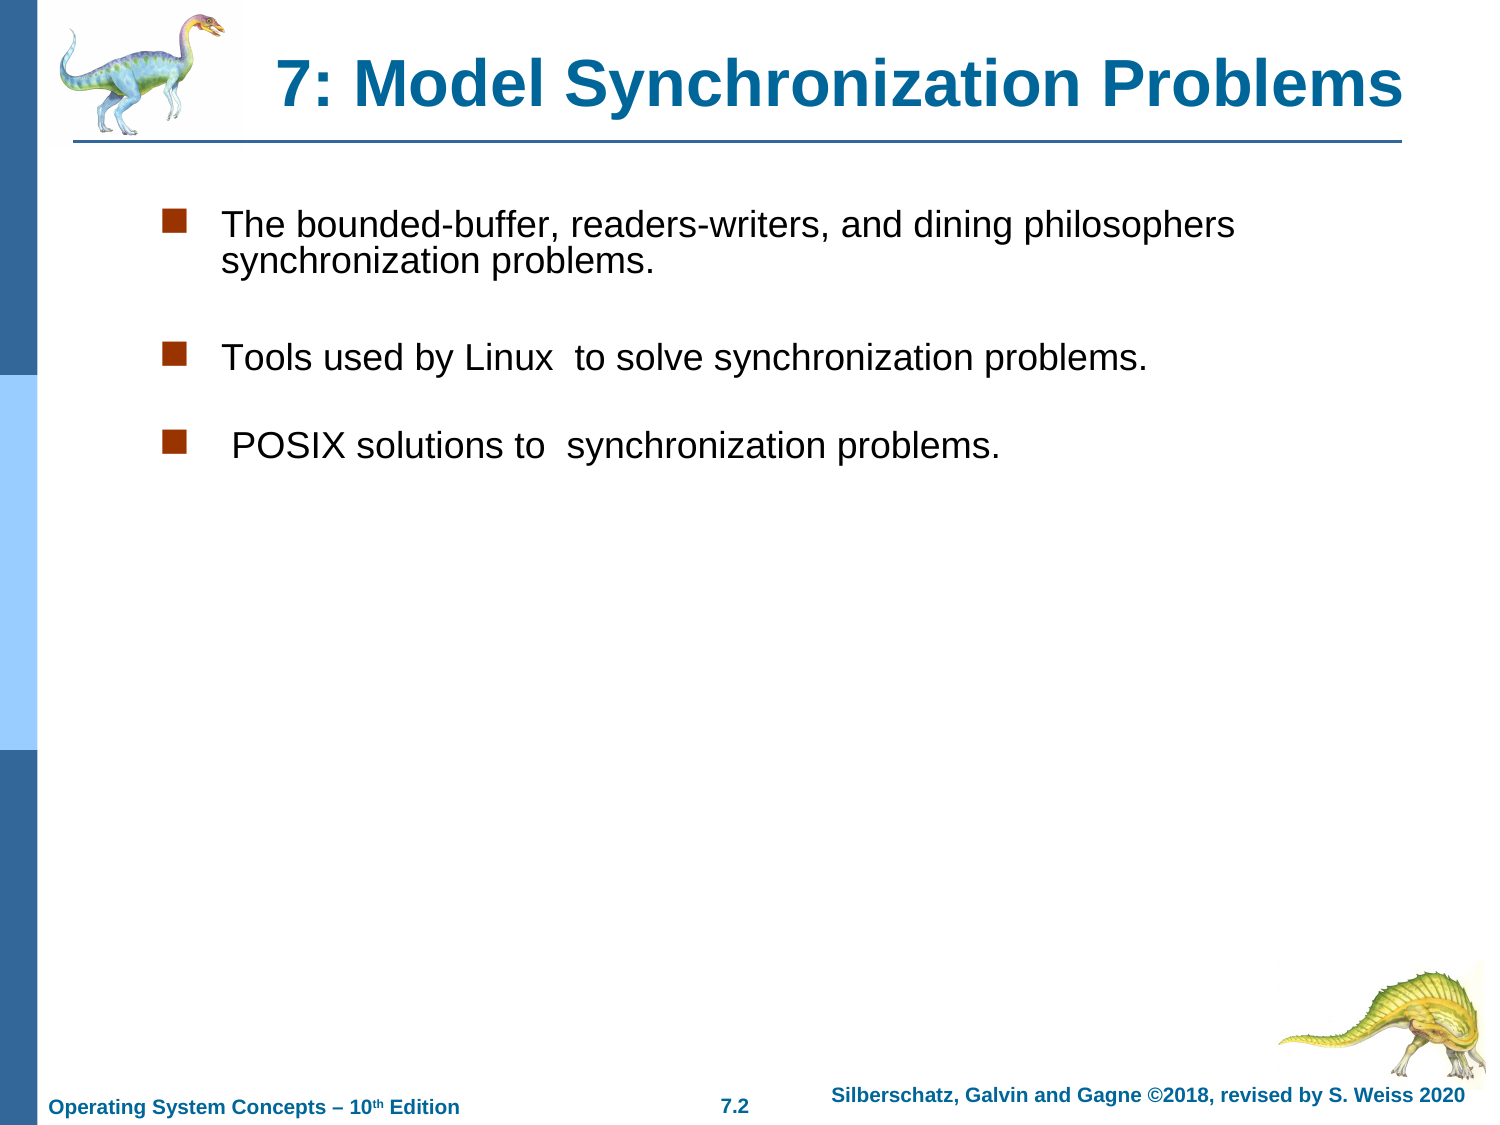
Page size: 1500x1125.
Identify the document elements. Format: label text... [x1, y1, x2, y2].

list The bounded-buffer, readers-writers, and dining philosophers synchronization problems. Tools used by Linux to solve synchronization problems. POSIX solutions to synchronization problems. [150, 201, 1381, 738]
picture [1148, 1087, 1156, 1092]
picture [46, 0, 243, 149]
title 7: Model Synchronization Problems [208, 33, 1473, 128]
picture [1275, 959, 1486, 1090]
